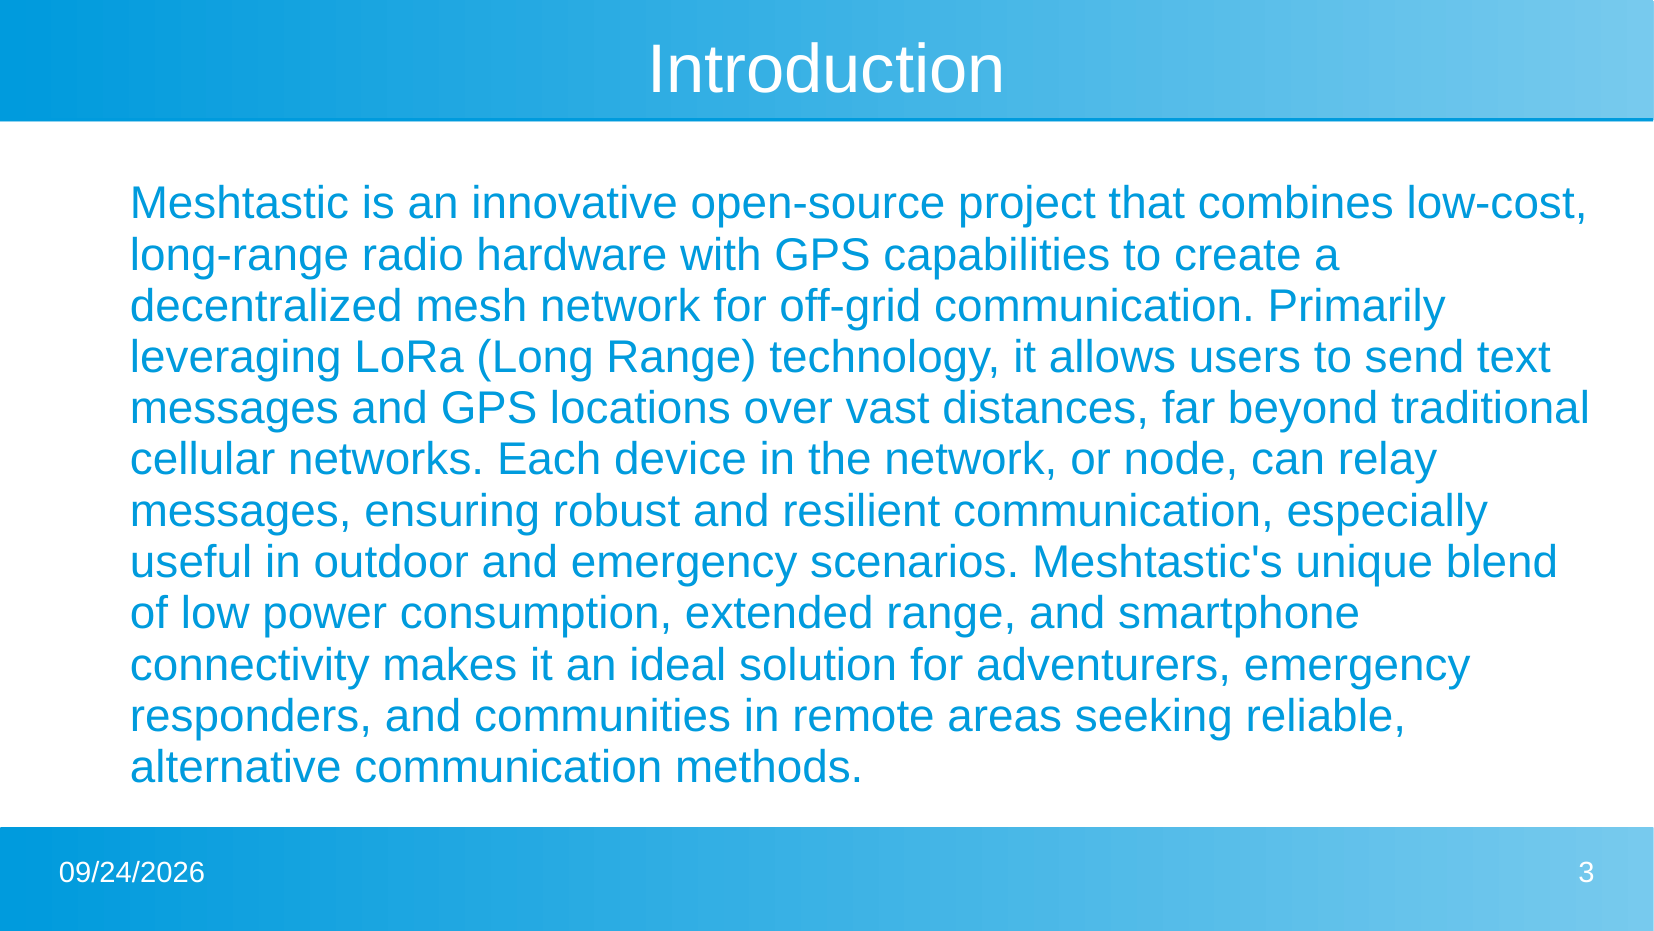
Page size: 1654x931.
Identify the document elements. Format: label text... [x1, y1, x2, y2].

title Introduction [59, 29, 1595, 108]
list Meshtastic is an innovative open-source project that combines low-cost, long-range radio hardware with GPS capabilities to create a decentralized mesh network for off-grid communication. Primarily leveraging LoRa (Long Range) technology, it allows users to send text messages and GPS locations over vast distances, far beyond traditional cellular networks. Each device in the network, or node, can relay messages, ensuring robust and resilient communication, especially useful in outdoor and emergency scenarios. Meshtastic's unique blend of low power consumption, extended range, and smartphone connectivity makes it an ideal solution for adventurers, emergency responders, and communities in remote areas seeking reliable, alternative communication methods. [59, 177, 1595, 768]
